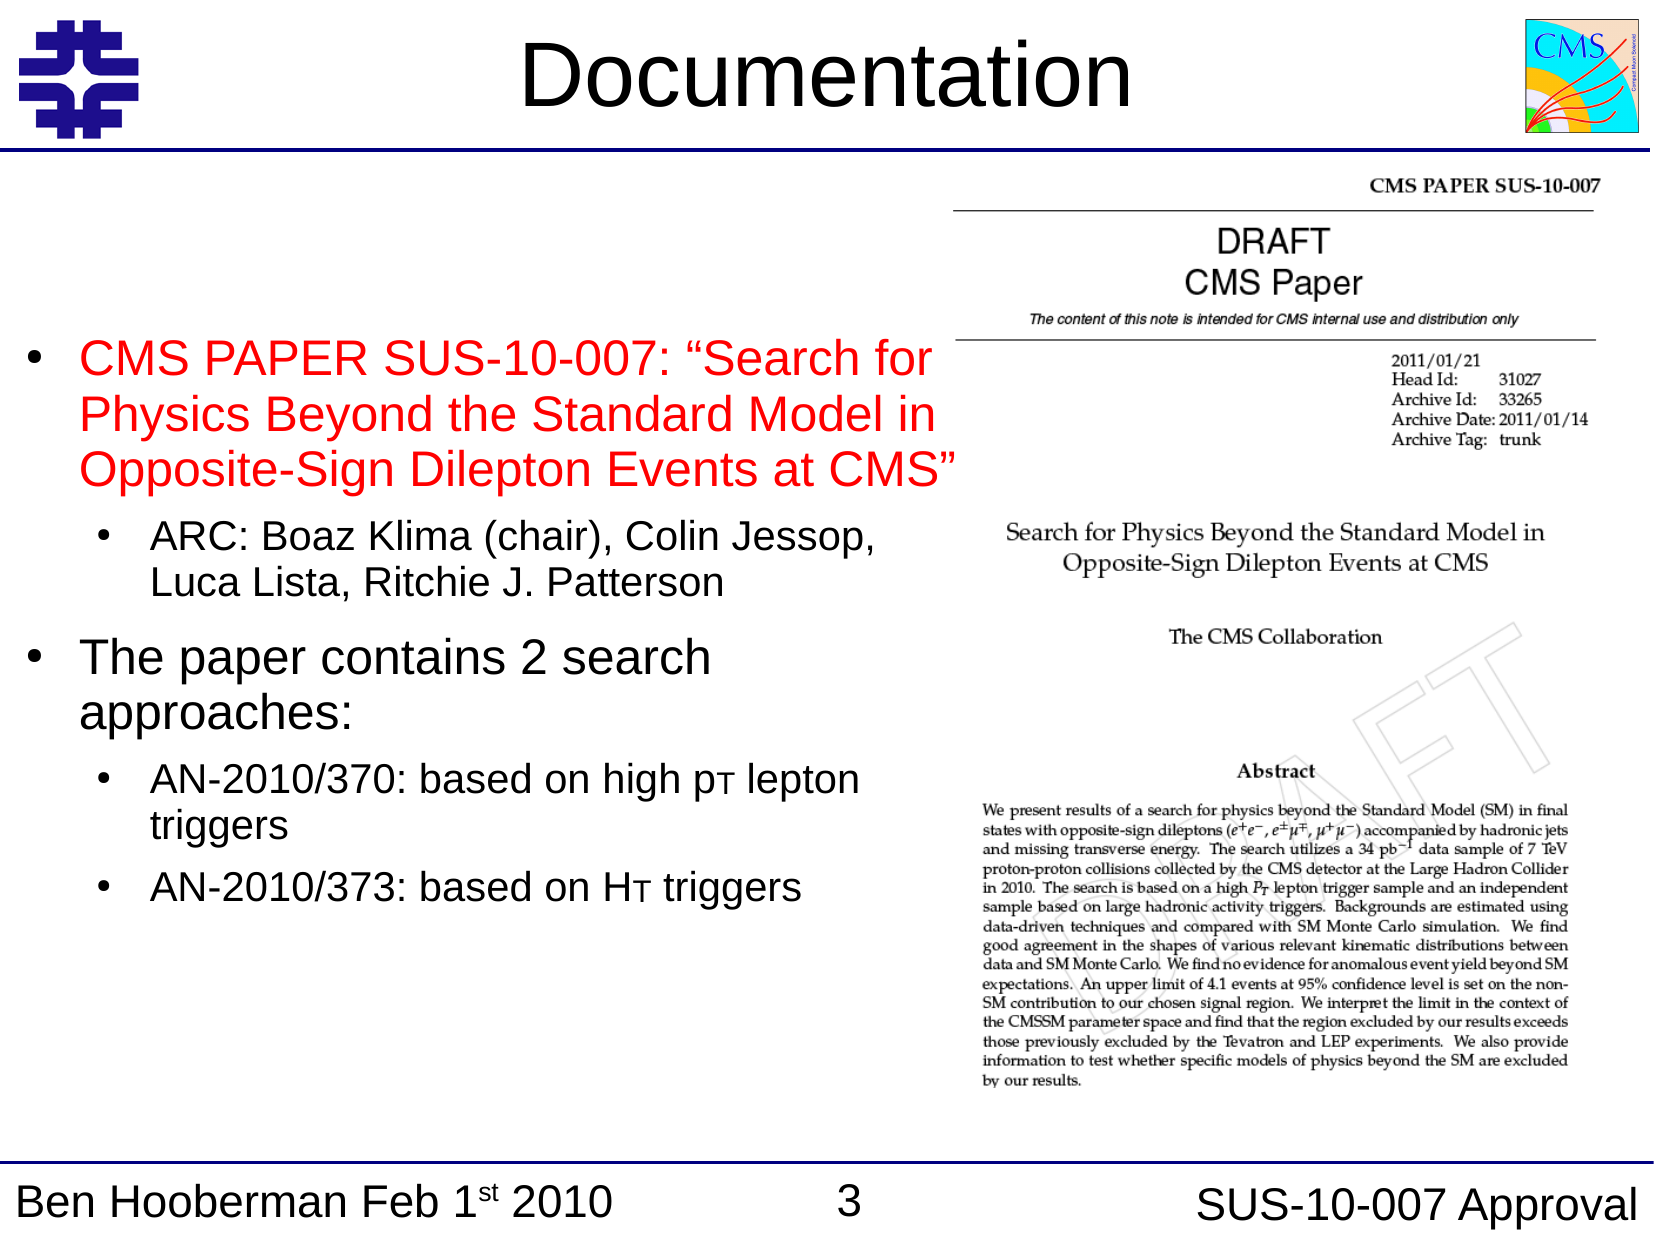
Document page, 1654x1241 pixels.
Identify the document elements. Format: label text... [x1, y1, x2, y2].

picture [858, 155, 1649, 1088]
list CMS PAPER SUS-10-007: “Search for Physics Beyond the Standard Model in Opposite-Sign Dilepton Events at CMS” ARC: Boaz Klima (chair), Colin Jessop, Luca Lista, Ritchie J. Patterson The paper contains 2 search approaches: AN-2010/370: based on high pT lepton triggers AN-2010/373: based on HT triggers [7, 330, 976, 1241]
title Documentation [0, 0, 1654, 151]
